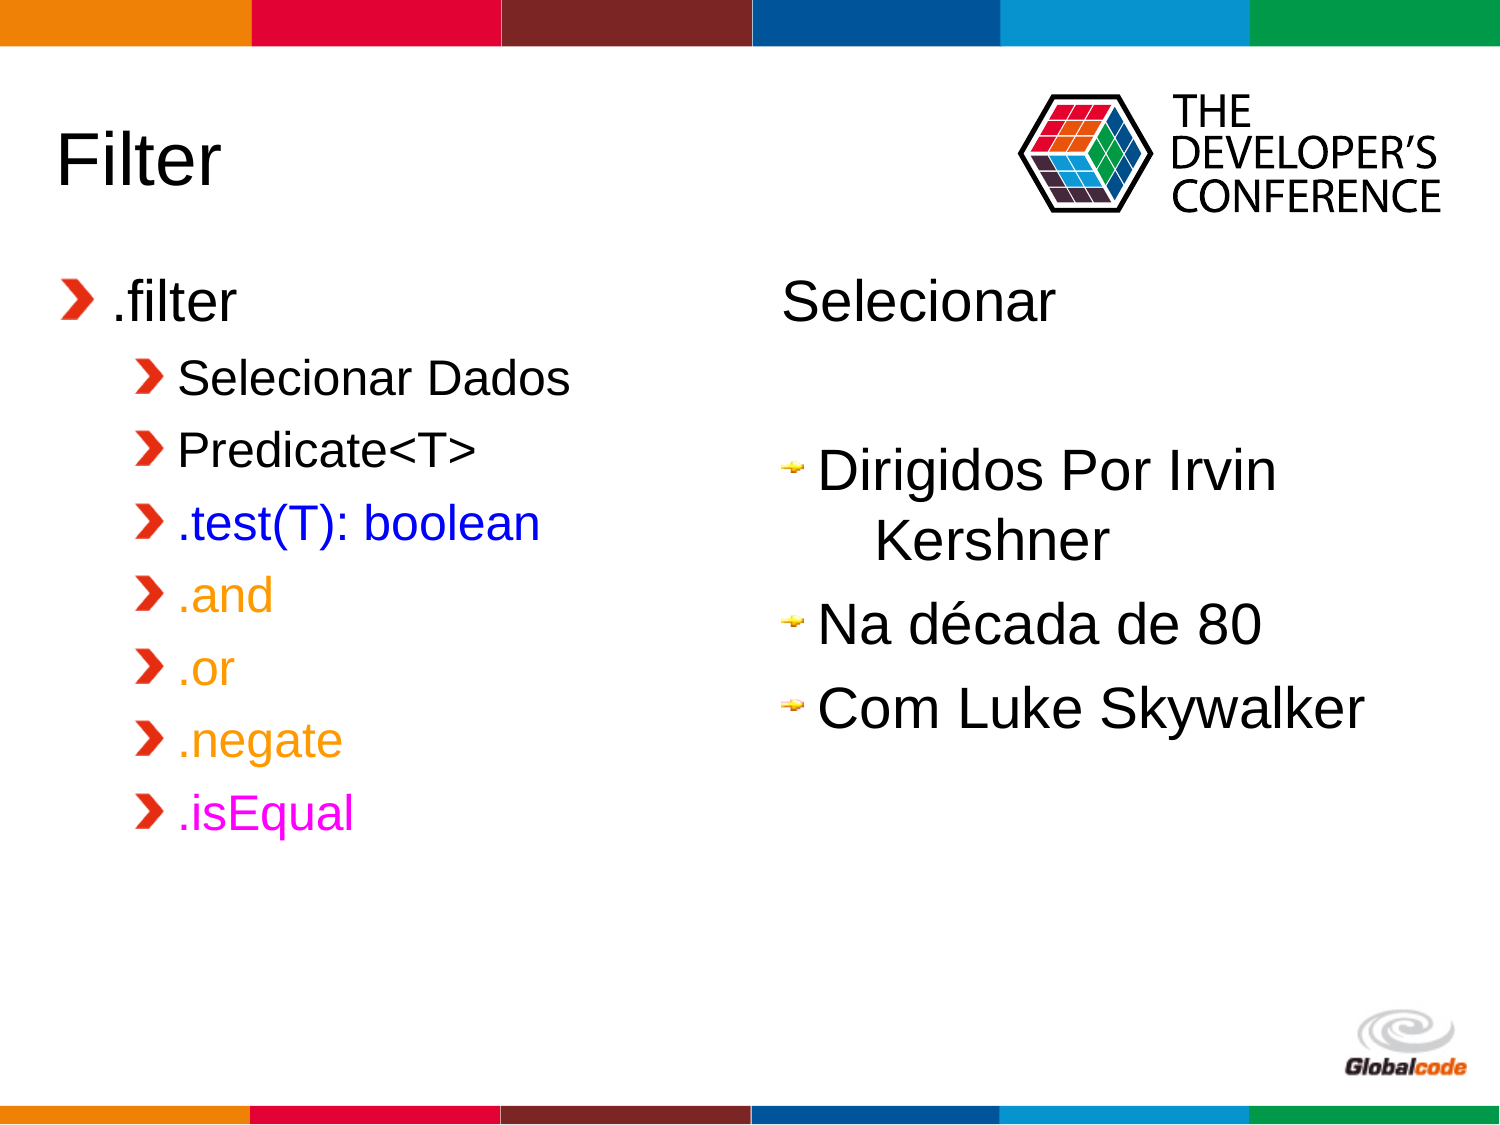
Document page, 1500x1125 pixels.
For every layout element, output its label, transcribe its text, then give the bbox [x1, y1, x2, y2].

title Filter [41, 79, 974, 232]
picture [1328, 964, 1486, 1105]
list .filter Selecionar Dados Predicate<T> .test(T): boolean .and .or .negate .isEqual [41, 255, 733, 999]
list Selecionar Dirigidos Por Irvin Kershner Na década de 80 Com Luke Skywalker [767, 255, 1459, 999]
